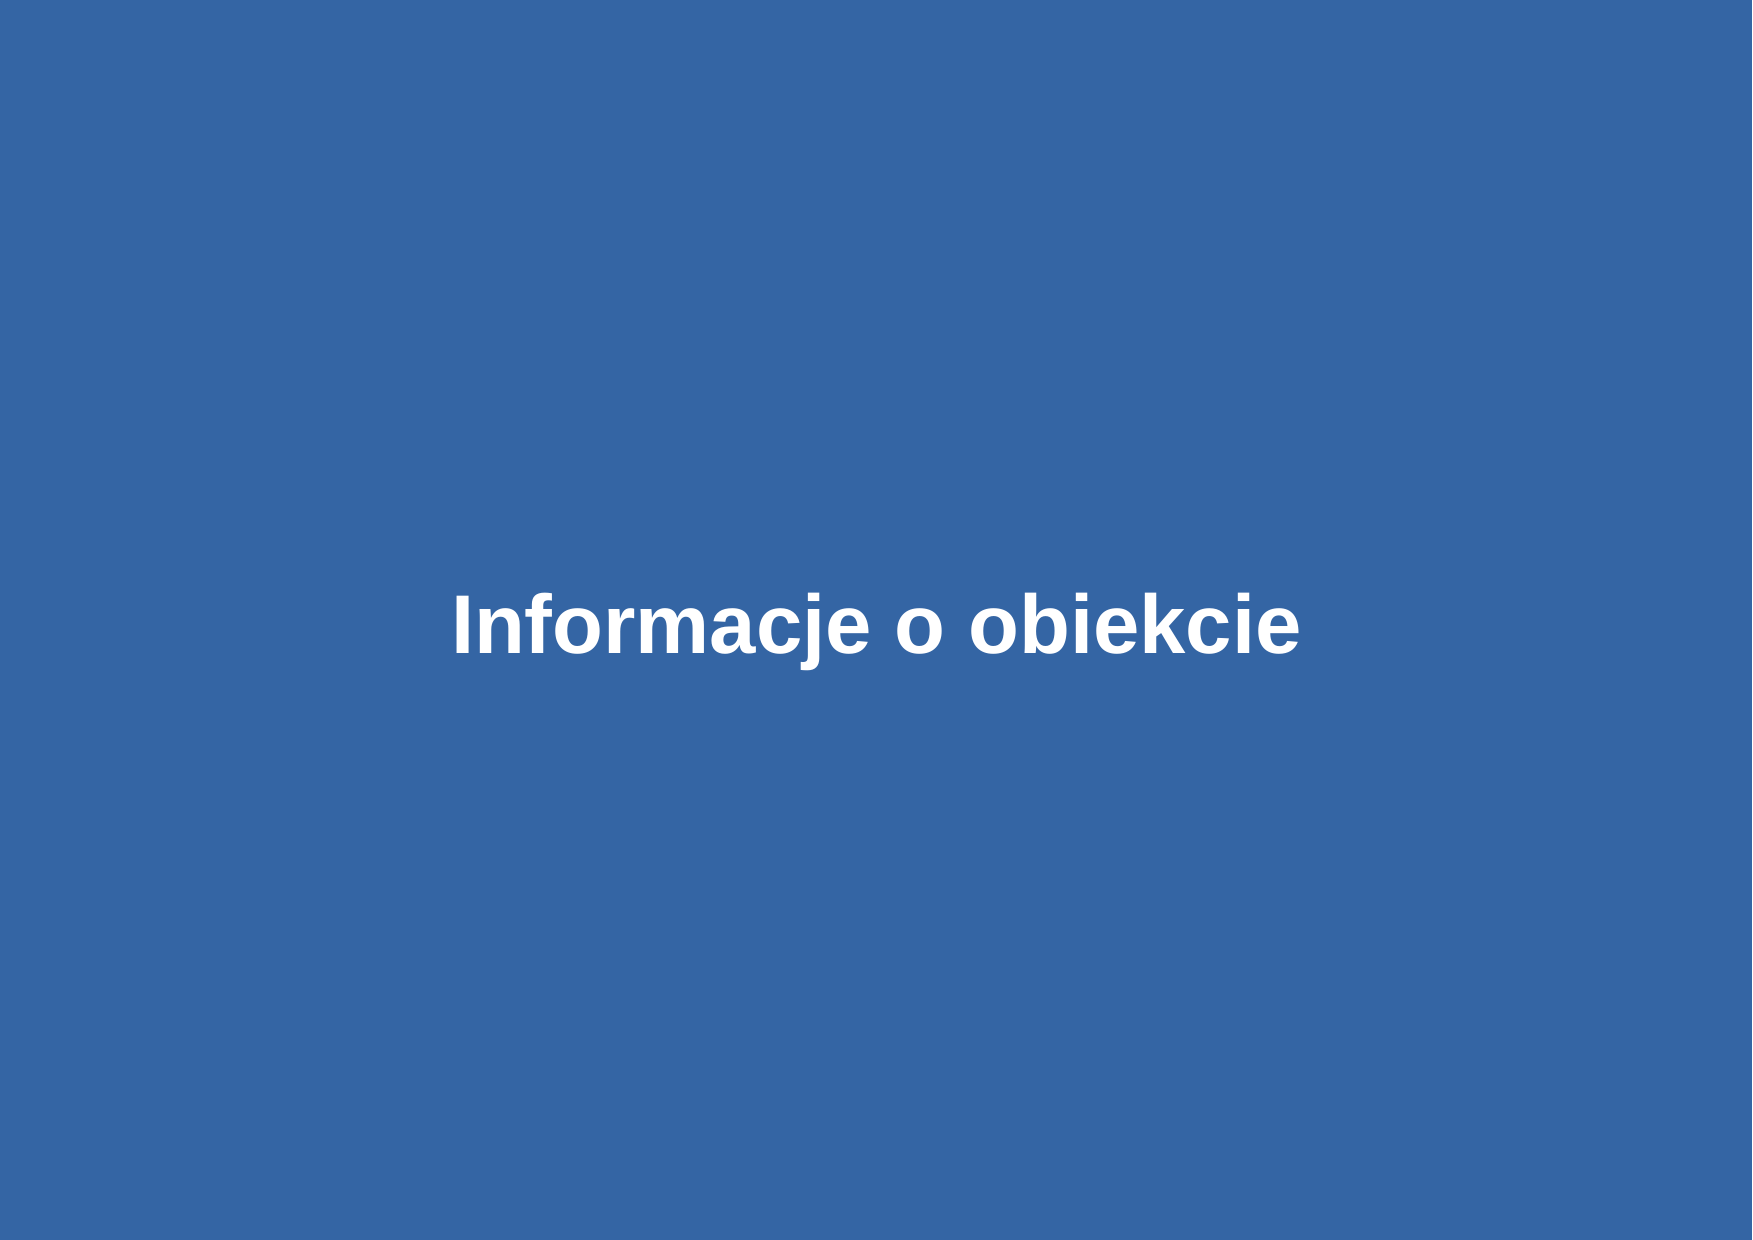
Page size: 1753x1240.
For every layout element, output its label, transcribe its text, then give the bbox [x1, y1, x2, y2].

title Informacje o obiekcie [131, 516, 1622, 724]
